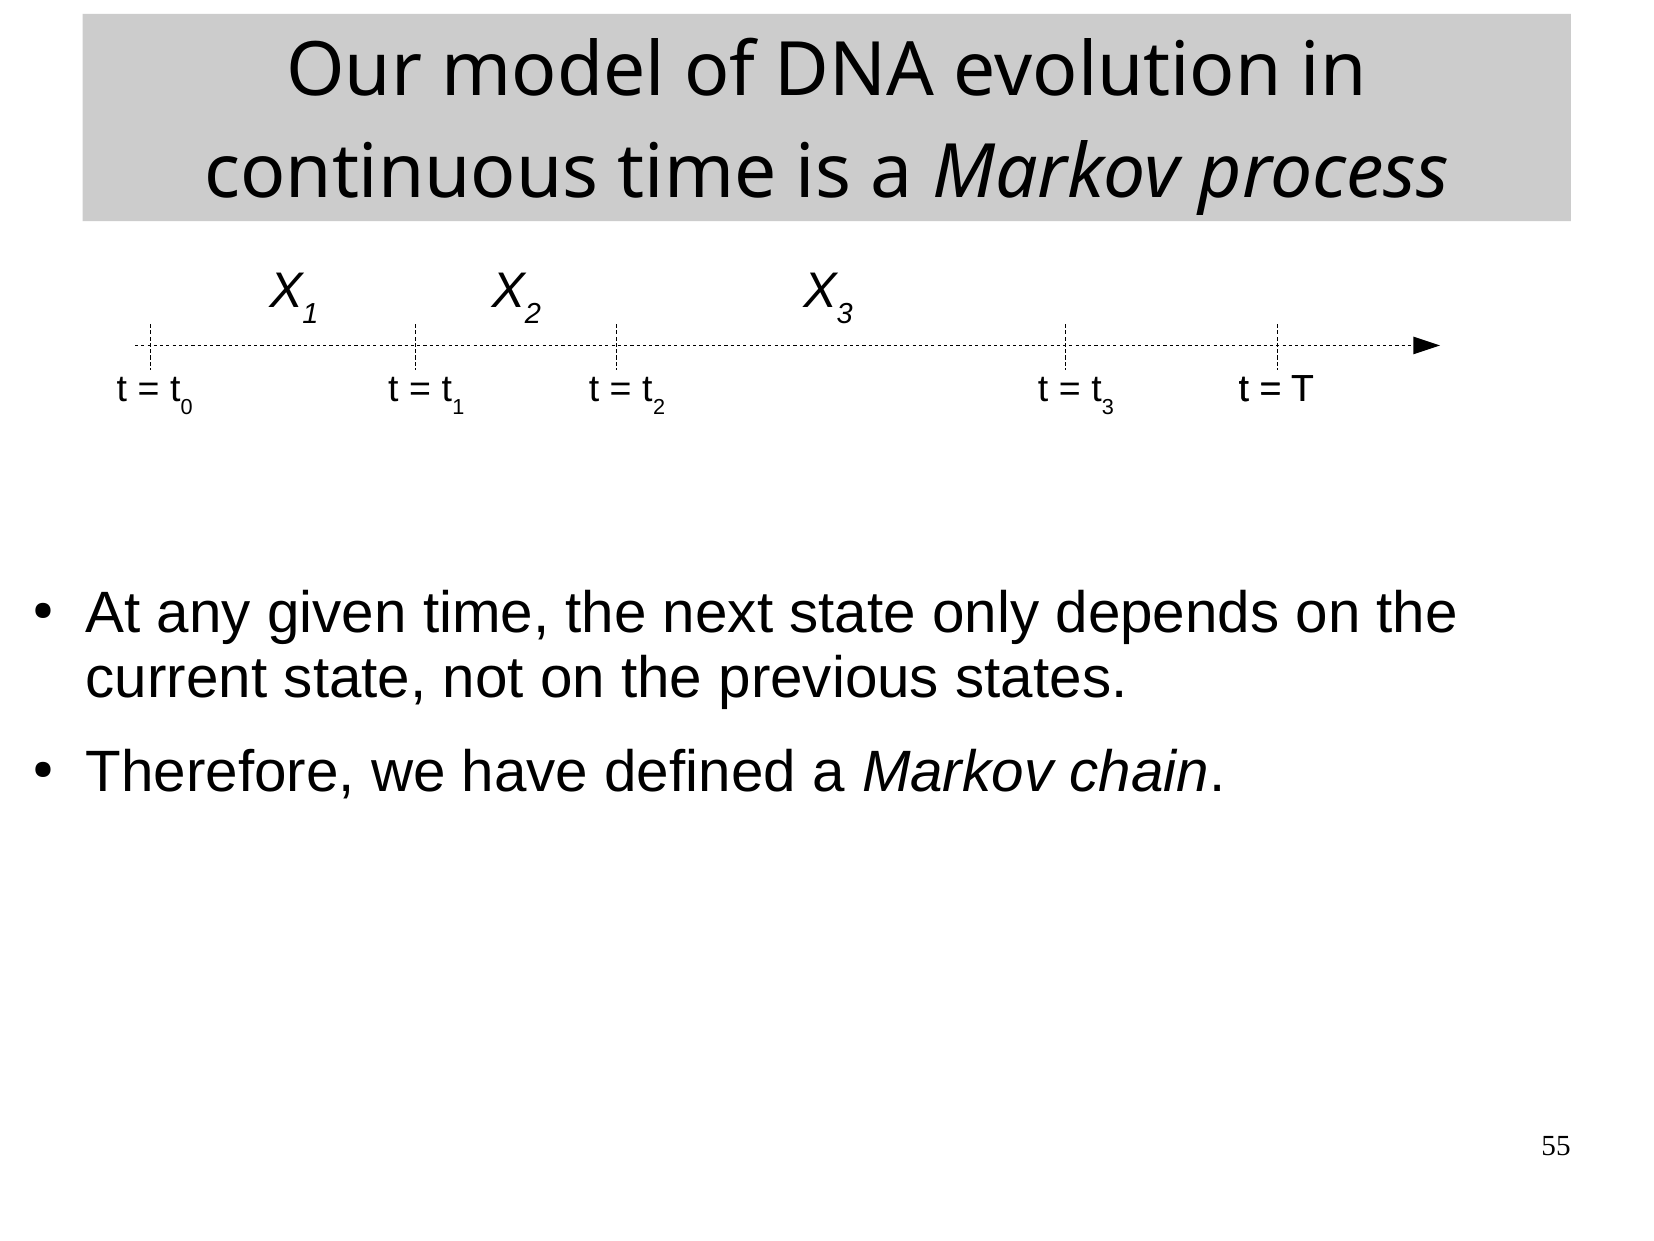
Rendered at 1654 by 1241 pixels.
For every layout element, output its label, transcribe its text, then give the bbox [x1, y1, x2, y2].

list At any given time, the next state only depends on the current state, not on the previous states. Therefore, we have defined a Markov chain. [15, 579, 1636, 937]
text_box X3 [788, 254, 886, 394]
text_box X1 [254, 254, 361, 394]
text_box t = T [1223, 360, 1333, 418]
text_box t = t2 [574, 360, 683, 427]
text_box t = t0 [101, 360, 211, 427]
text_box t = t3 [1023, 360, 1132, 427]
text_box t = t1 [373, 360, 482, 427]
title Our model of DNA evolution in continuous time is a Markov process [82, 13, 1571, 222]
text_box X2 [476, 254, 579, 394]
